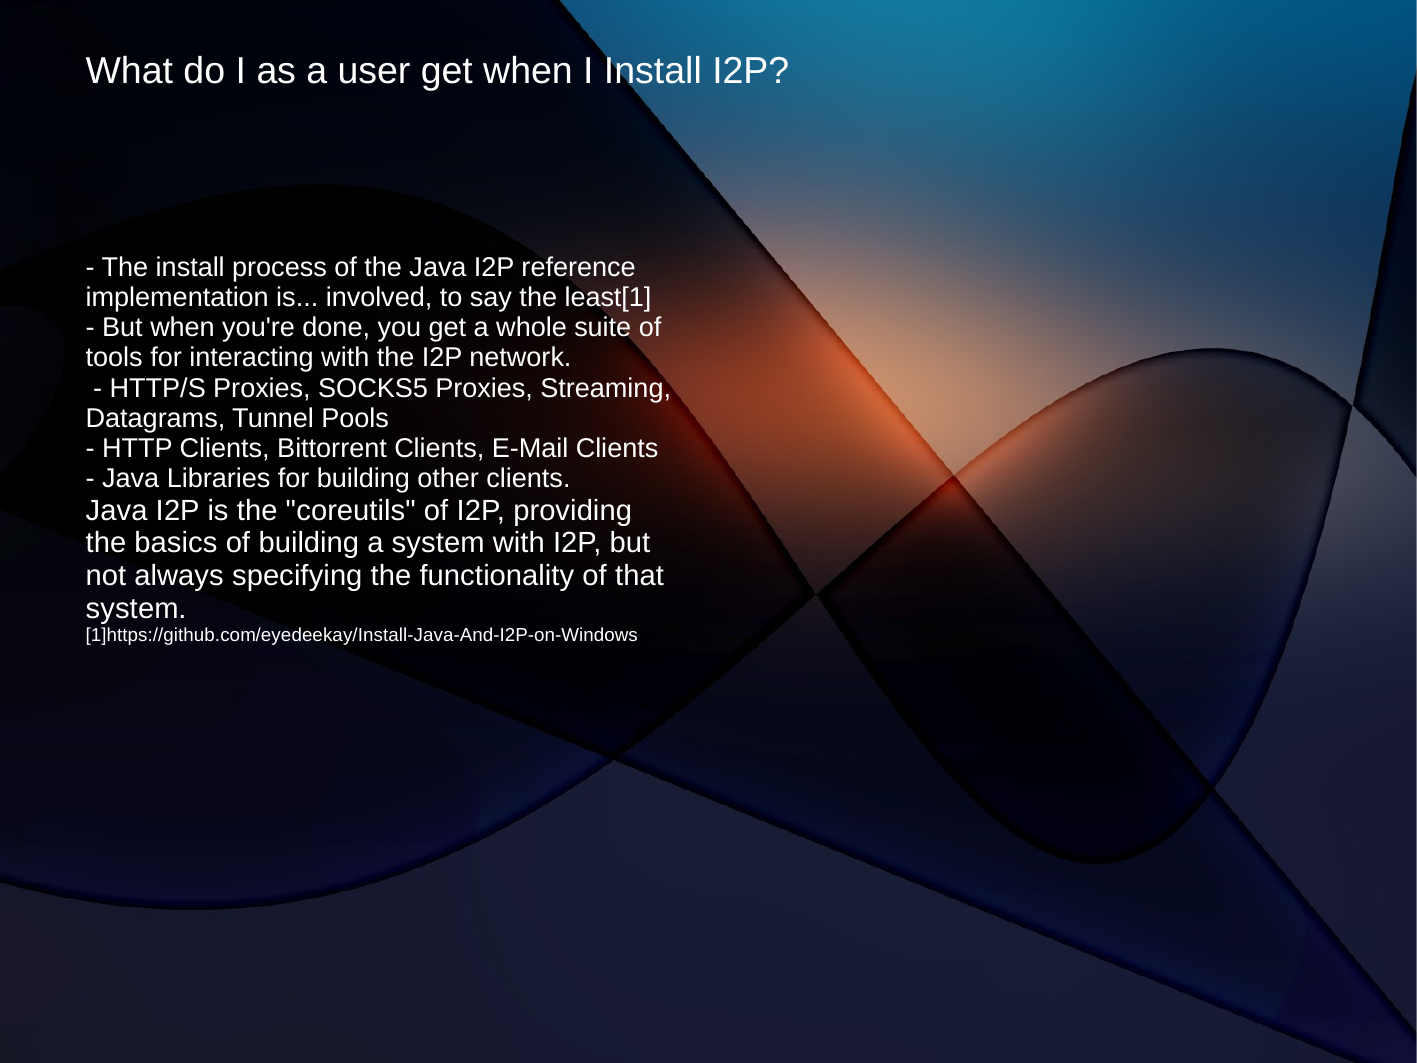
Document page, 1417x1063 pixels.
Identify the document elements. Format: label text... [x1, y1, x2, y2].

title What do I as a user get when I Install I2P? [70, 42, 1346, 213]
picture [1093, 34, 1099, 42]
picture [0, 0, 1417, 1063]
list - The install process of the Java I2P reference implementation is... involved, to say the least[1] - But when you're done, you get a whole suite of tools for interacting with the I2P network. - HTTP/S Proxies, SOCKS5 Proxies, Streaming, Datagrams, Tunnel Pools - HTTP Clients, Bittorrent Clients, E-Mail Clients - Java Libraries for building other clients. Java I2P is the "coreutils" of I2P, providing the basics of building a system with I2P, but not always specifying the functionality of that system. [1]https://github.com/eyedeekay/Install-Java-And-I2P-on-Windows [70, 244, 695, 925]
